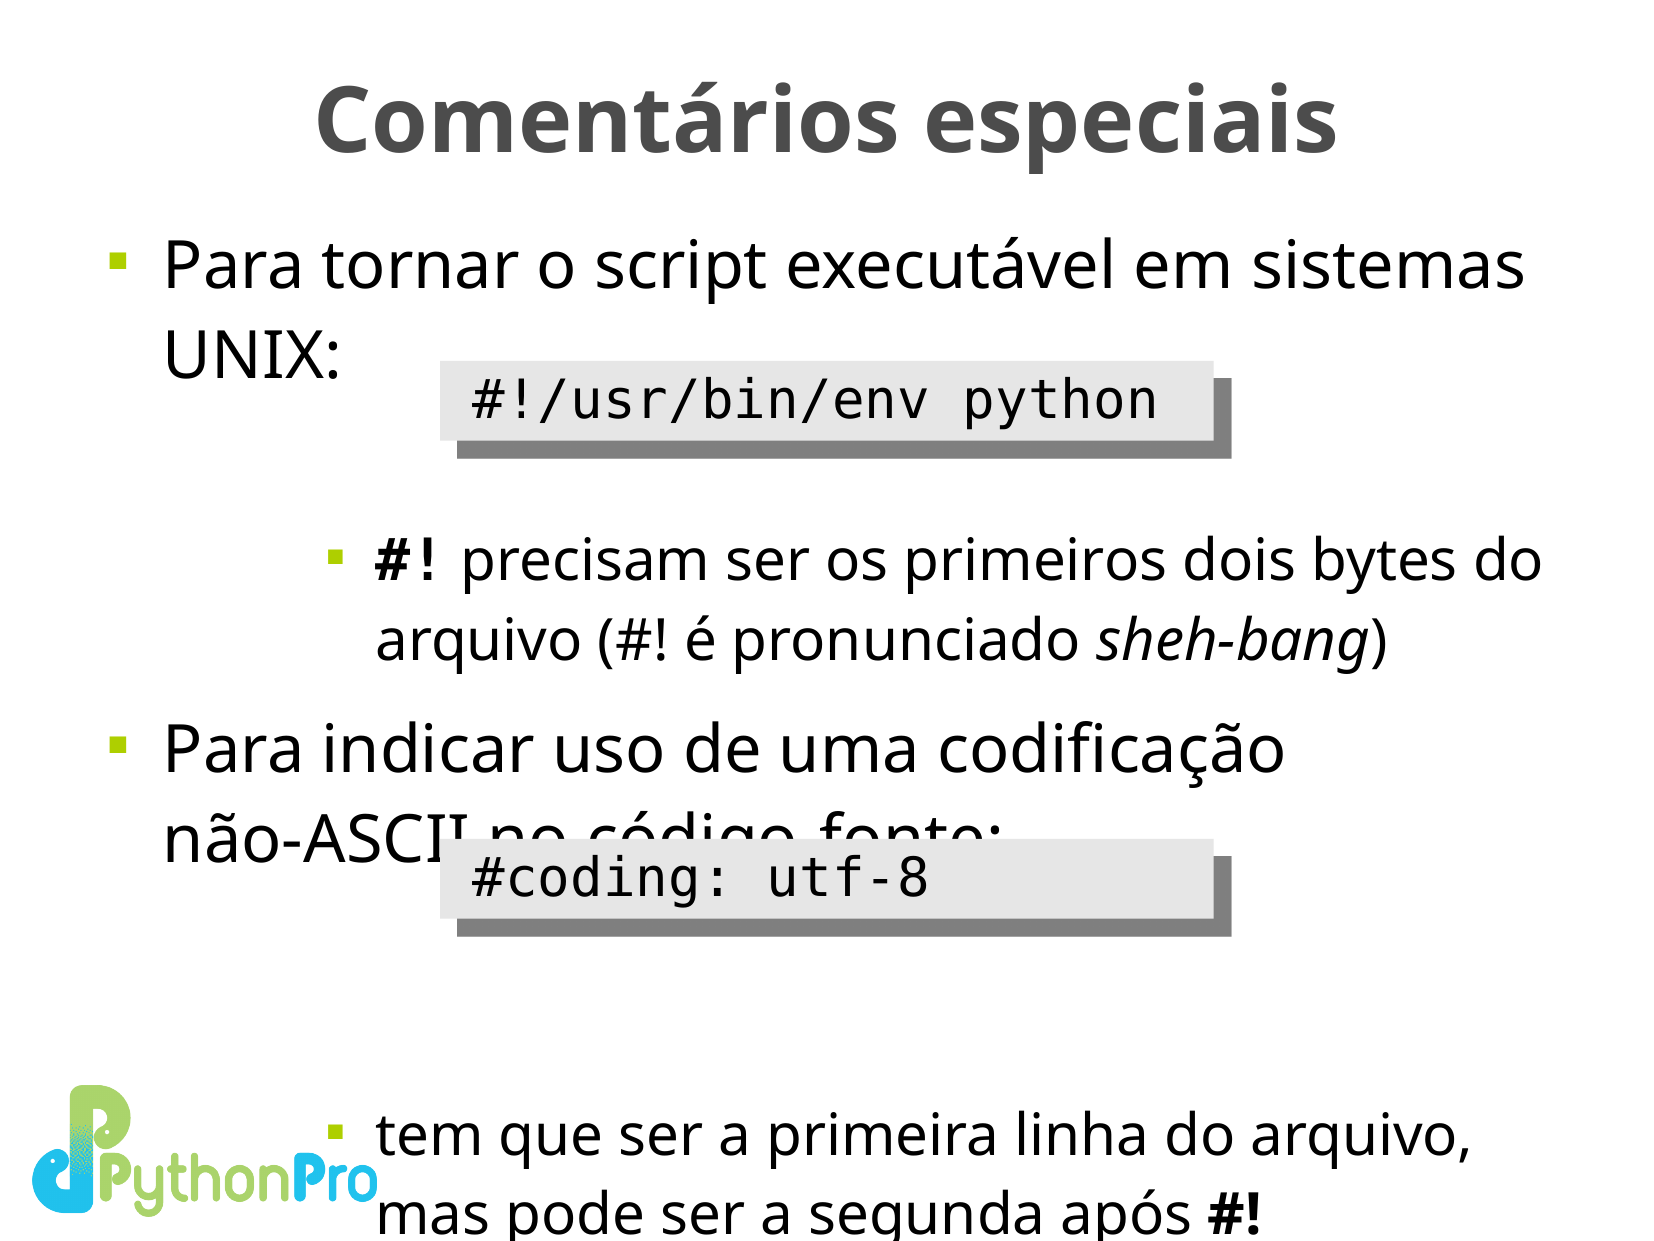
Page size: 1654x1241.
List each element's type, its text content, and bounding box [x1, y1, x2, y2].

list Para tornar o script executável em sistemas UNIX: #! precisam ser os primeiros dois bytes do arquivo (#! é pronunciado sheh-bang) Para indicar uso de uma codificação não-ASCII no código-fonte: tem que ser a primeira linha do arquivo, mas pode ser a segunda após #! [91, 216, 1581, 1087]
text_box #!/usr/bin/env python [440, 360, 1214, 441]
picture [32, 1085, 377, 1217]
title Comentários especiais [82, 13, 1571, 222]
text_box #coding: utf-8 [440, 838, 1214, 919]
